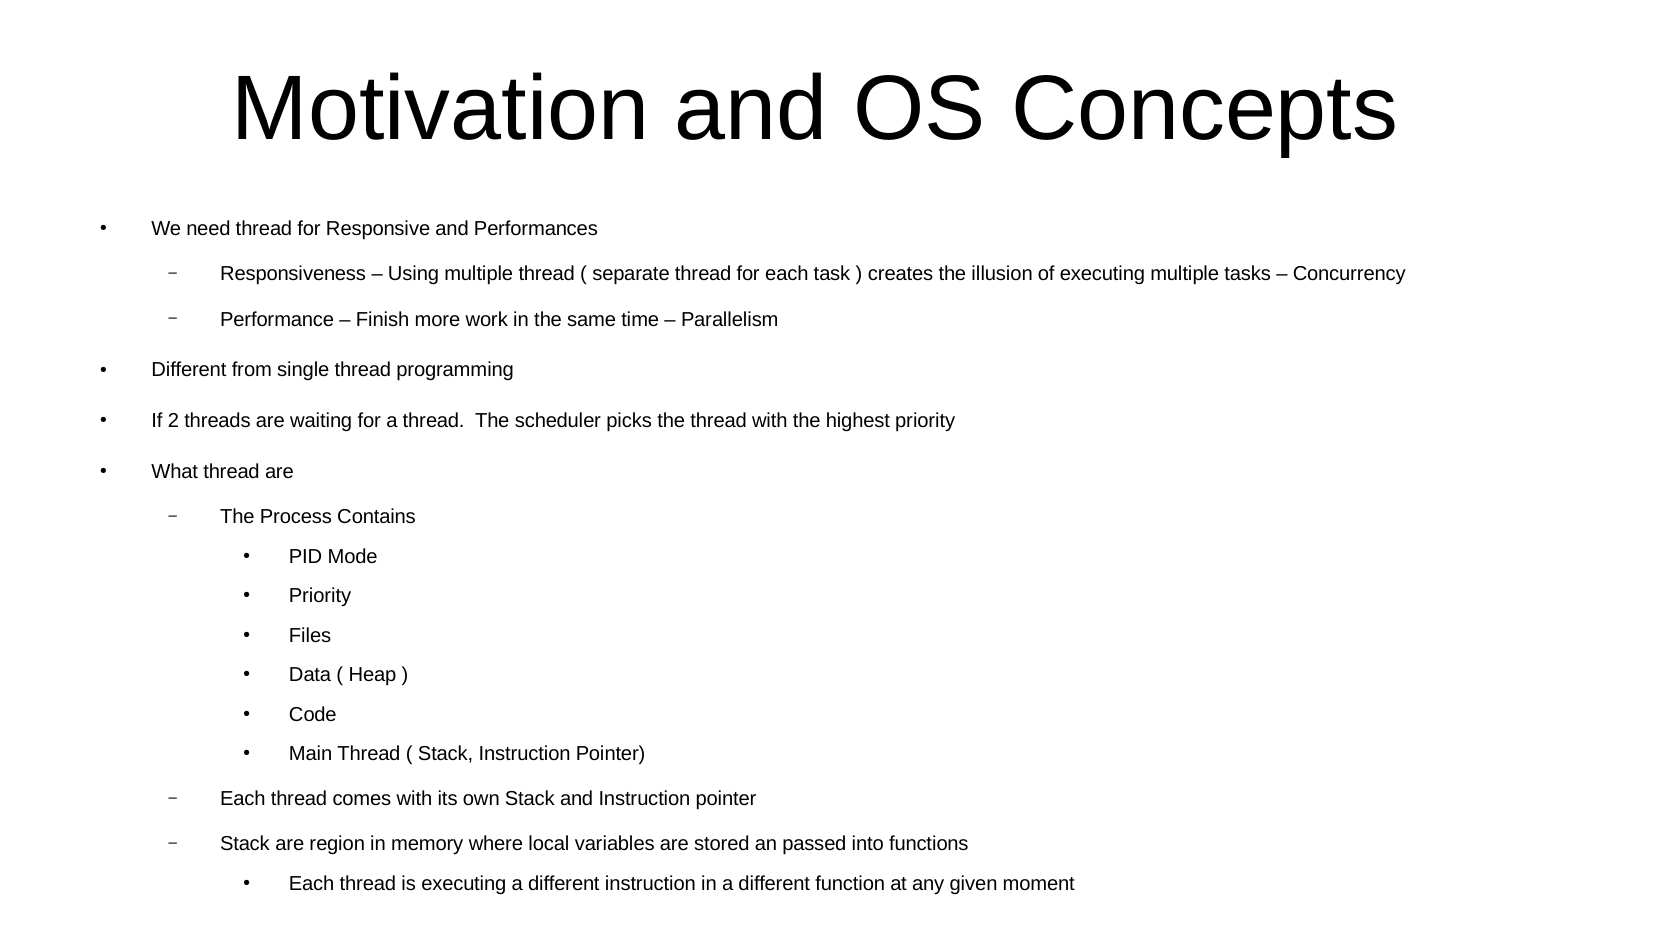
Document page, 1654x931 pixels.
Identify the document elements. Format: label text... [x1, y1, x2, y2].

list We need thread for Responsive and Performances Responsiveness – Using multiple thread ( separate thread for each task ) creates the illusion of executing multiple tasks – Concurrency Performance – Finish more work in the same time – Parallelism Different from single thread programming If 2 threads are waiting for a thread. The scheduler picks the thread with the highest priority What thread are The Process Contains PID Mode Priority Files Data ( Heap ) Code Main Thread ( Stack, Instruction Pointer) Each thread comes with its own Stack and Instruction pointer Stack are region in memory where local variables are stored an passed into functions Each thread is executing a different instruction in a different function at any given moment [82, 217, 1621, 901]
title Motivation and OS Concepts [71, 30, 1561, 186]
